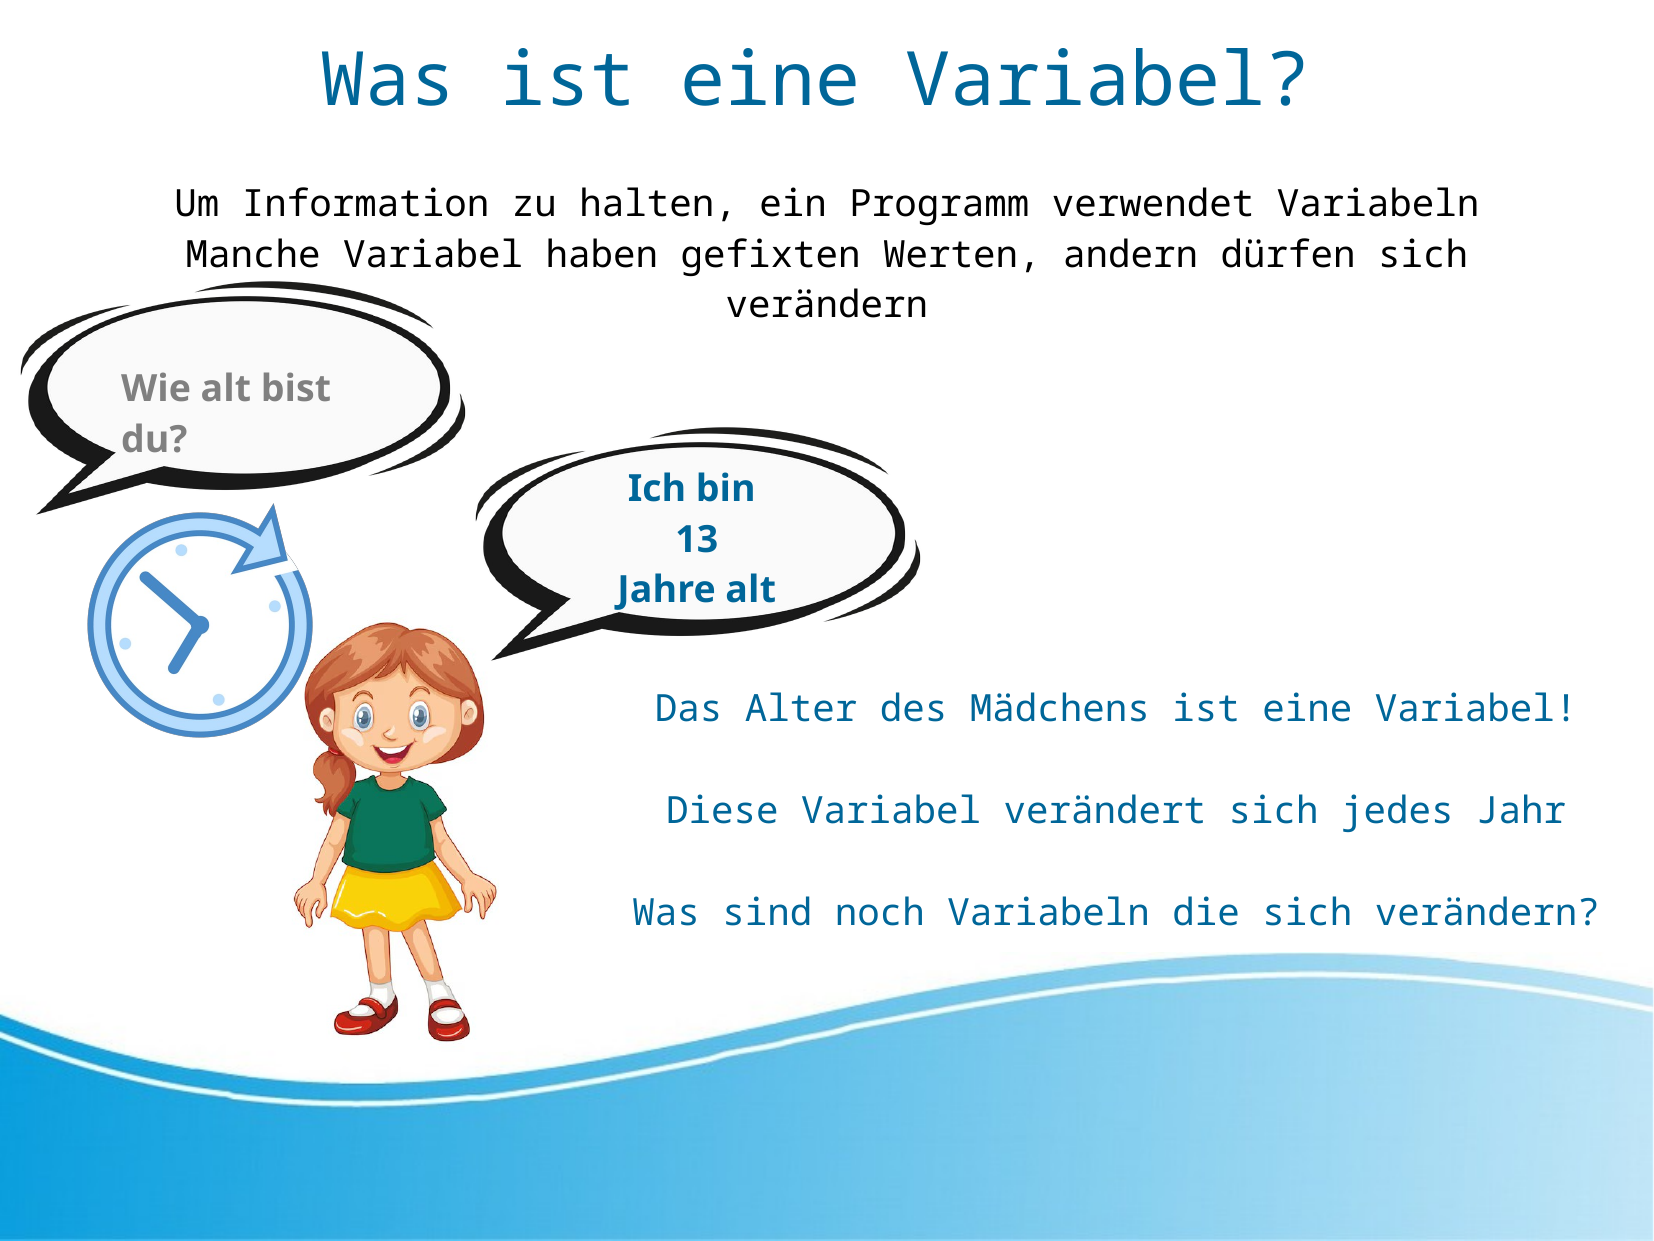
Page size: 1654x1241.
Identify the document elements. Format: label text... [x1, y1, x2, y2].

text_box Um Information zu halten, ein Programm verwendet Variabeln Manche Variabel haben gefixten Werten, andern dürfen sich verändern [91, 168, 1563, 284]
text_box Wie alt bist du? [106, 354, 390, 418]
picture [0, 279, 1654, 1241]
text_box Ich bin 13 Jahre alt [555, 453, 839, 662]
text_box Das Alter des Mädchens ist eine Variabel! Diese Variabel verändert sich jedes Jahr Was sind noch Variabeln die sich verändern? [614, 674, 1619, 940]
title Was ist eine Variabel? [70, 0, 1559, 154]
